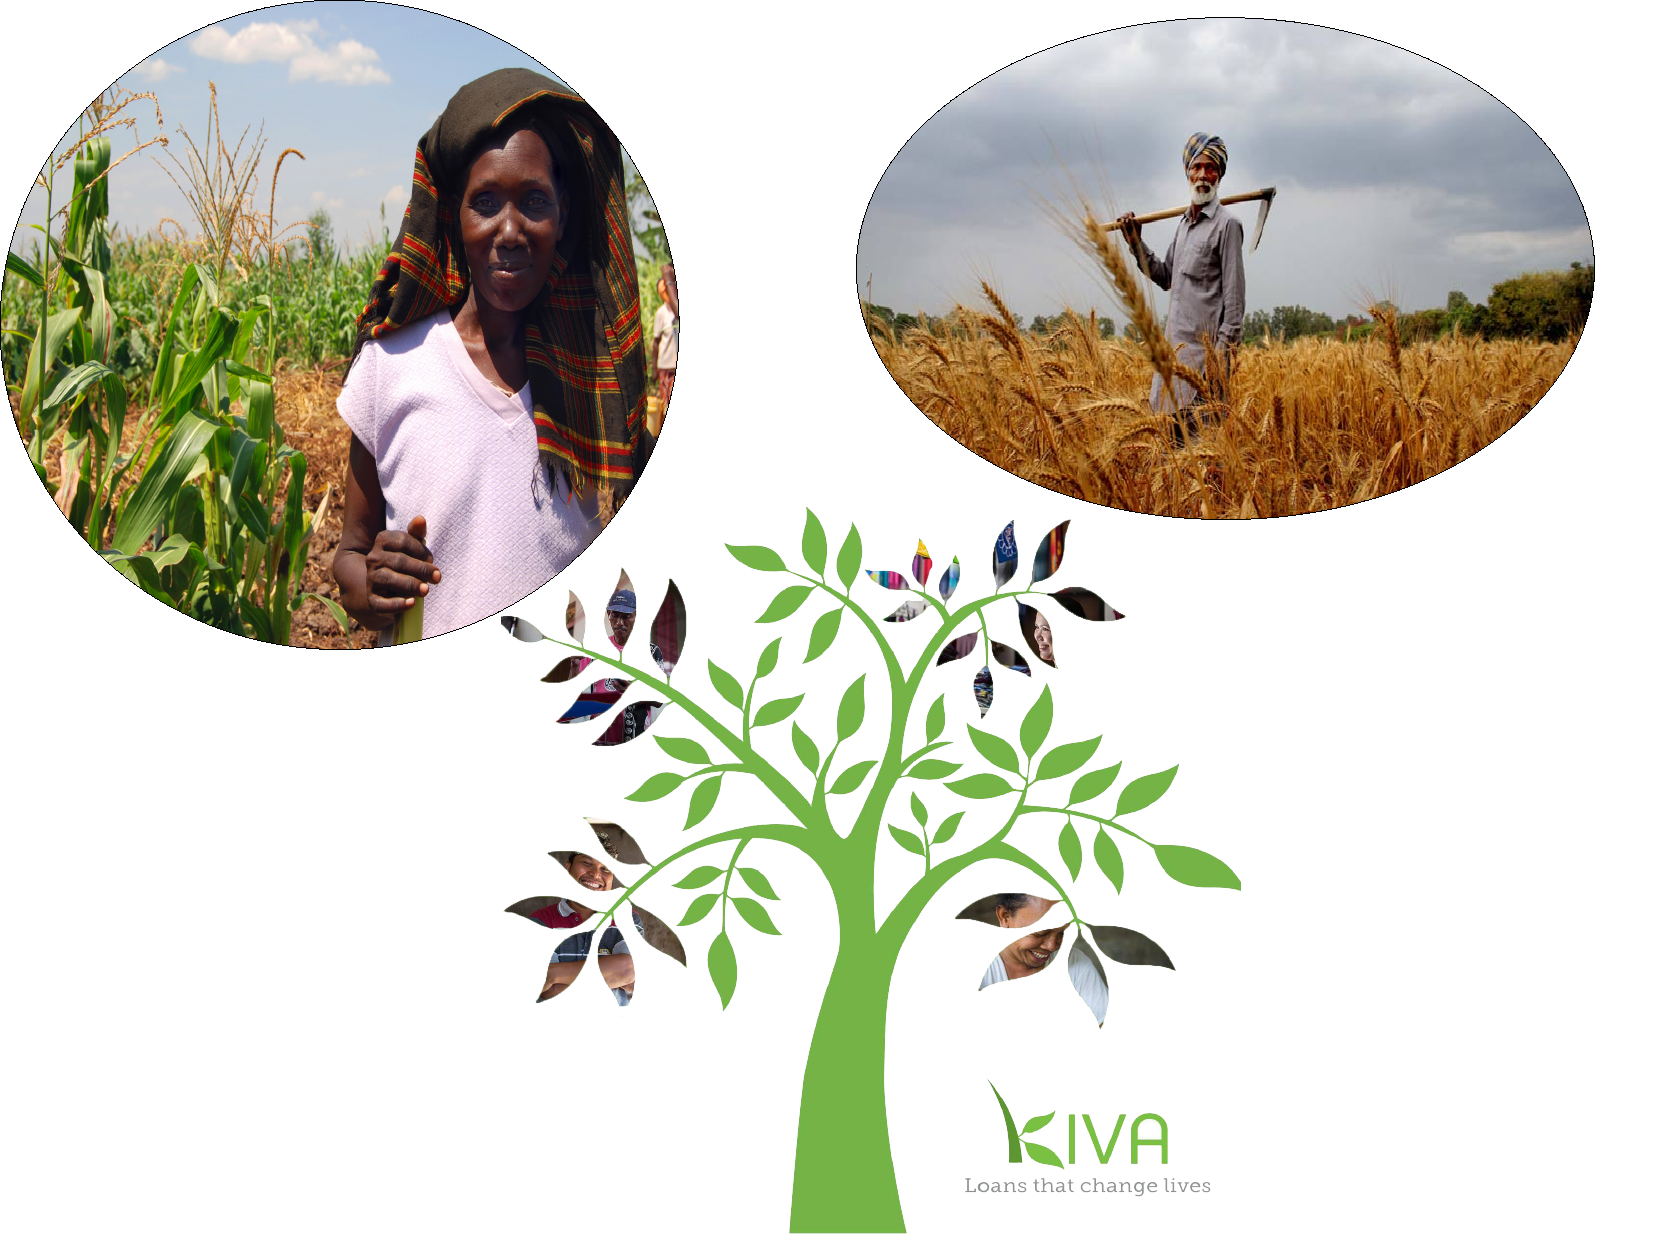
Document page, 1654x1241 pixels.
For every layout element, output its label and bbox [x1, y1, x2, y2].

picture [501, 501, 1241, 1241]
text_box [0, 0, 680, 650]
text_box [856, 17, 1595, 520]
